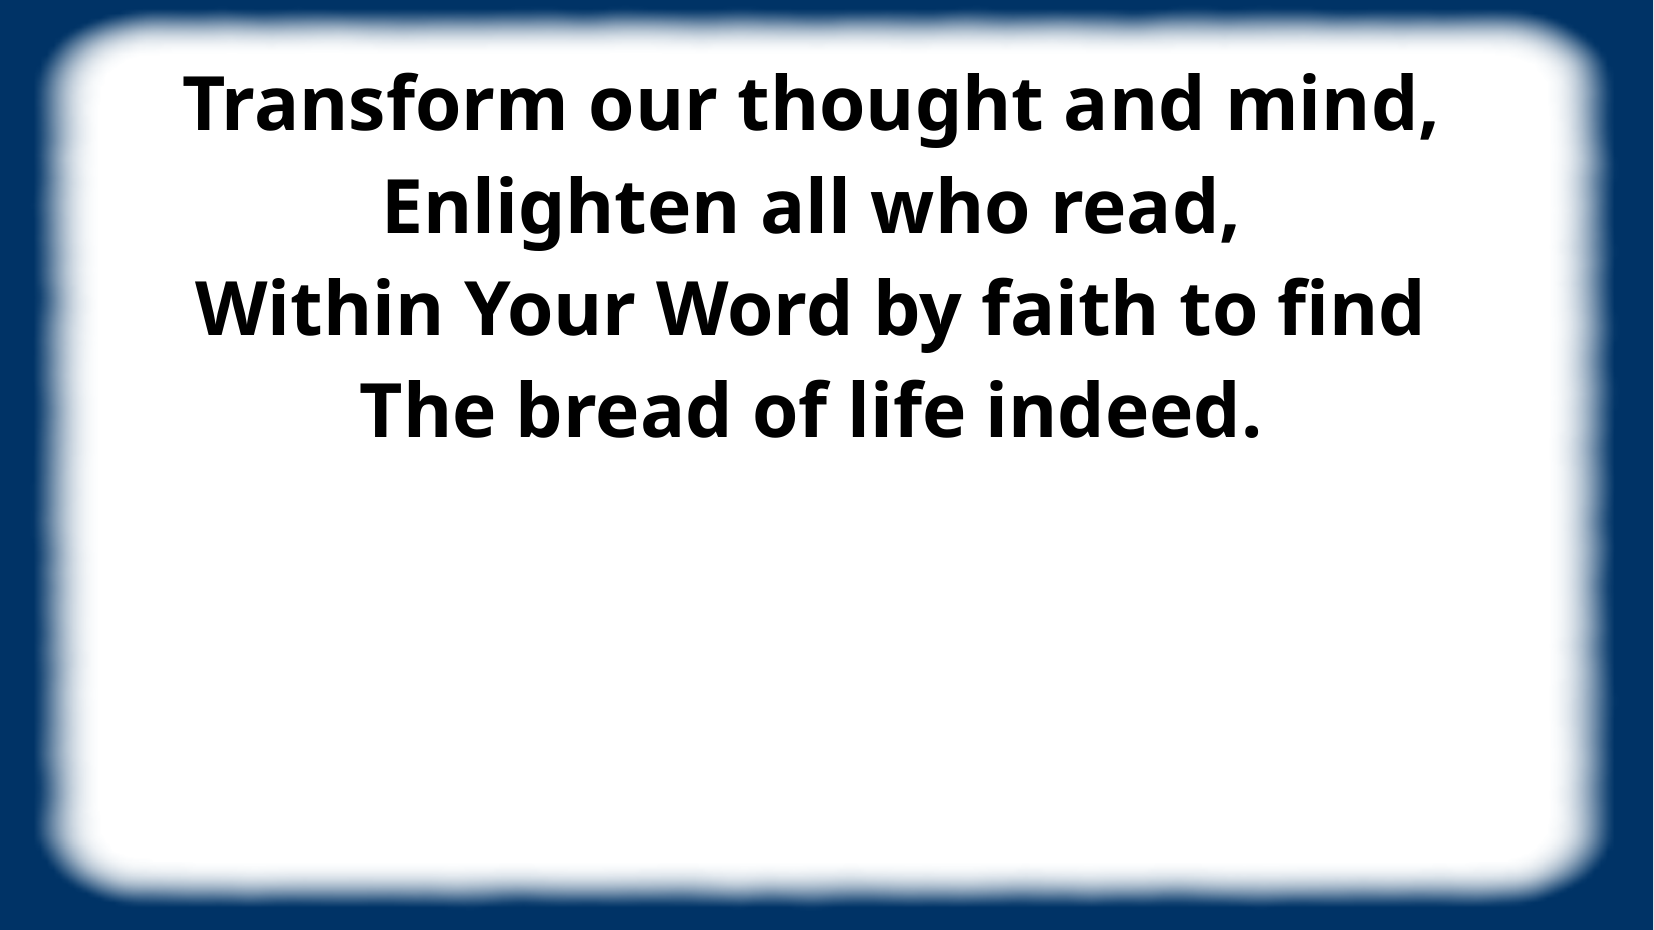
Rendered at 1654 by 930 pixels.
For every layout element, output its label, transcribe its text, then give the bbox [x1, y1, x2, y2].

picture [0, 0, 1654, 930]
text_box Transform our thought and mind, Enlighten all who read, Within Your Word by faith to find The bread of life indeed. [76, 43, 1547, 458]
